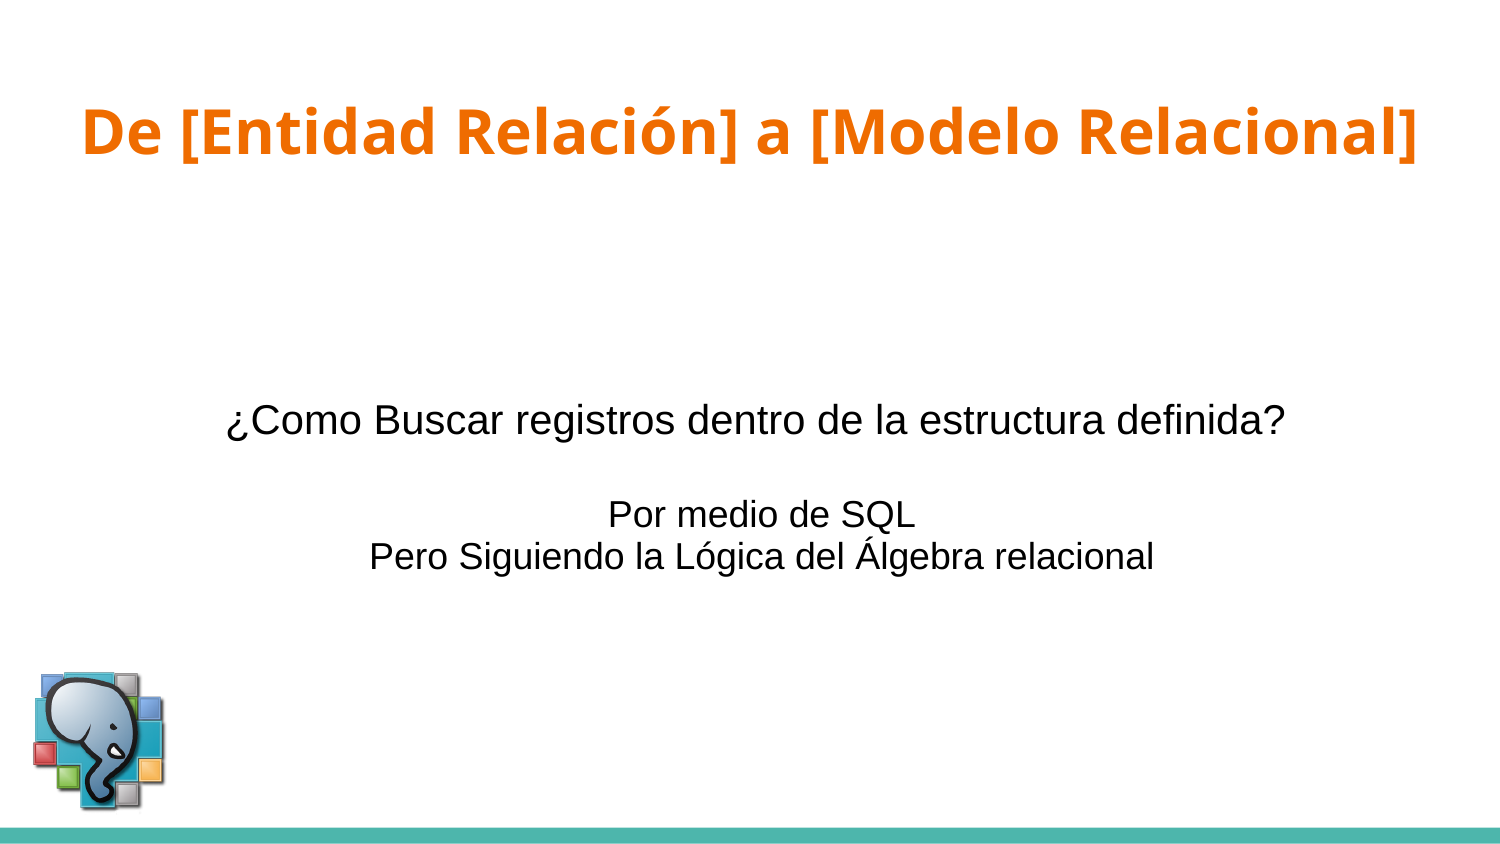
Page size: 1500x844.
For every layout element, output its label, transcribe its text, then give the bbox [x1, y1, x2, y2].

title De [Entidad Relación] a [Modelo Relacional] [51, 72, 1449, 189]
picture [0, 668, 236, 815]
text_box Por medio de SQL Pero Siguiendo la Lógica del Álgebra relacional [200, 486, 1323, 586]
text_box ¿Como Buscar registros dentro de la estructura definida? [35, 389, 1477, 521]
